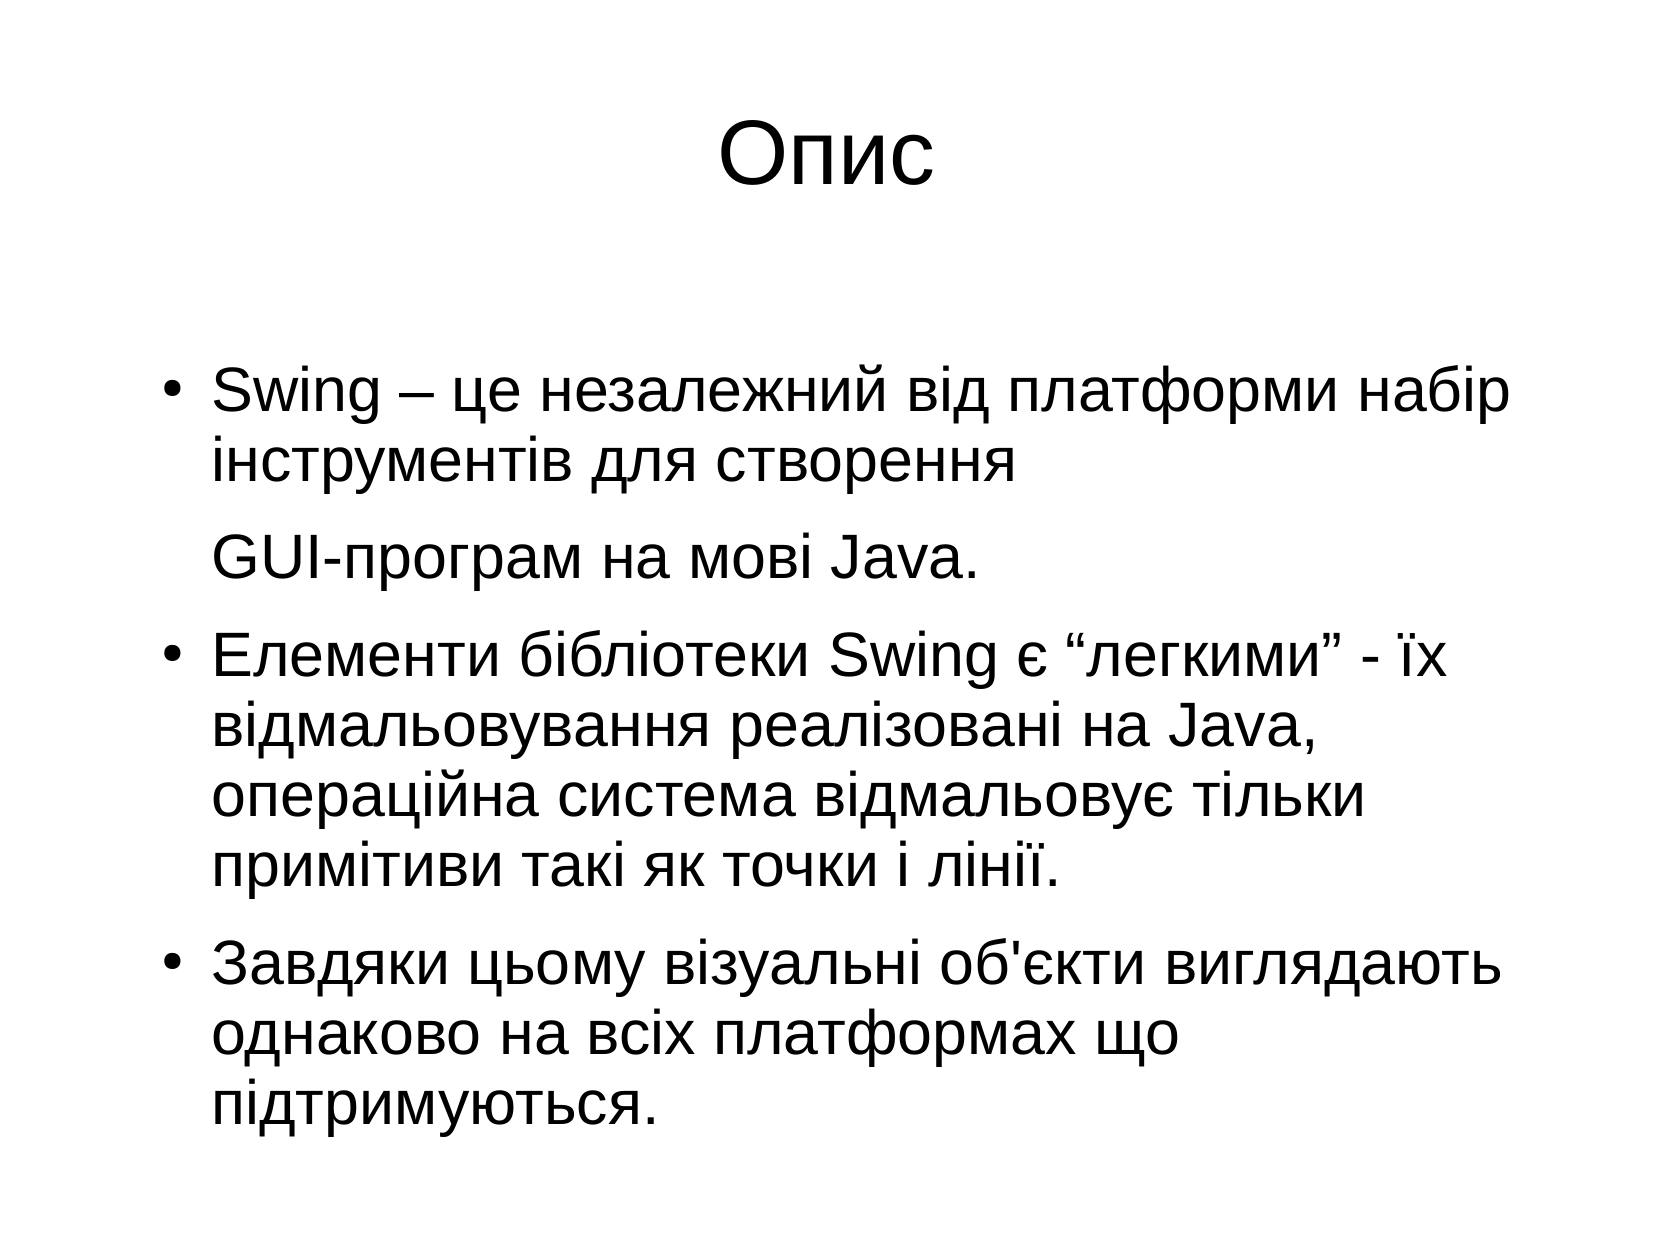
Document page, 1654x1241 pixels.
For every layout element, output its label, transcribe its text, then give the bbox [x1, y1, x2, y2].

title Опис [82, 49, 1571, 257]
list Swing – це незалежний від платформи набір інструментів для створення GUI-програм на мові Java. Елементи бібліотеки Swing є “легкими” - їх відмальовування реалізовані на Java, операційна система відмальовує тільки примітиви такі як точки і лінії. Завдяки цьому візуальні об'єкти виглядають однаково на всіх платформах що підтримуються. [144, 354, 1536, 1146]
